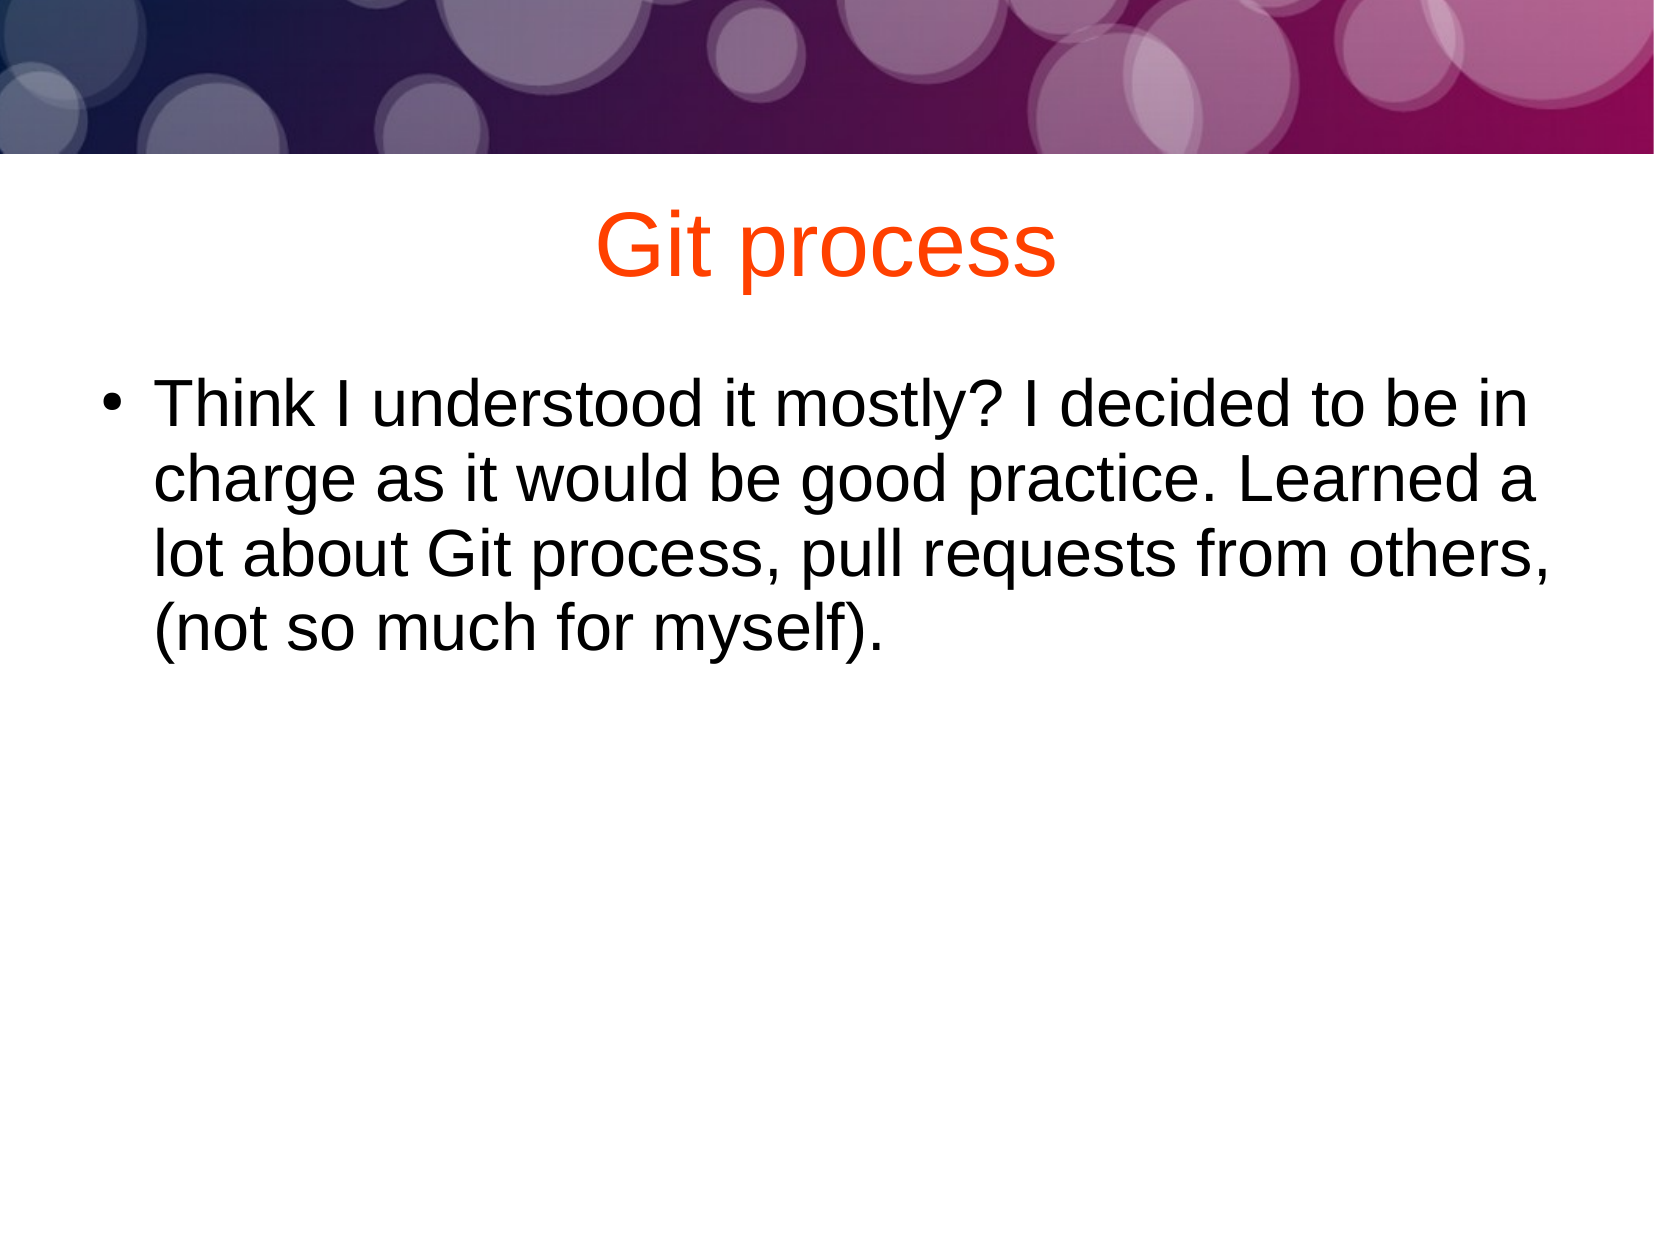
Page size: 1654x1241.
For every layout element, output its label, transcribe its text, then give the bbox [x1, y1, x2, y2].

title Git process [82, 159, 1571, 331]
list Think I understood it mostly? I decided to be in charge as it would be good practice. Learned a lot about Git process, pull requests from others, (not so much for myself). [82, 366, 1571, 1087]
picture [0, 0, 1654, 154]
